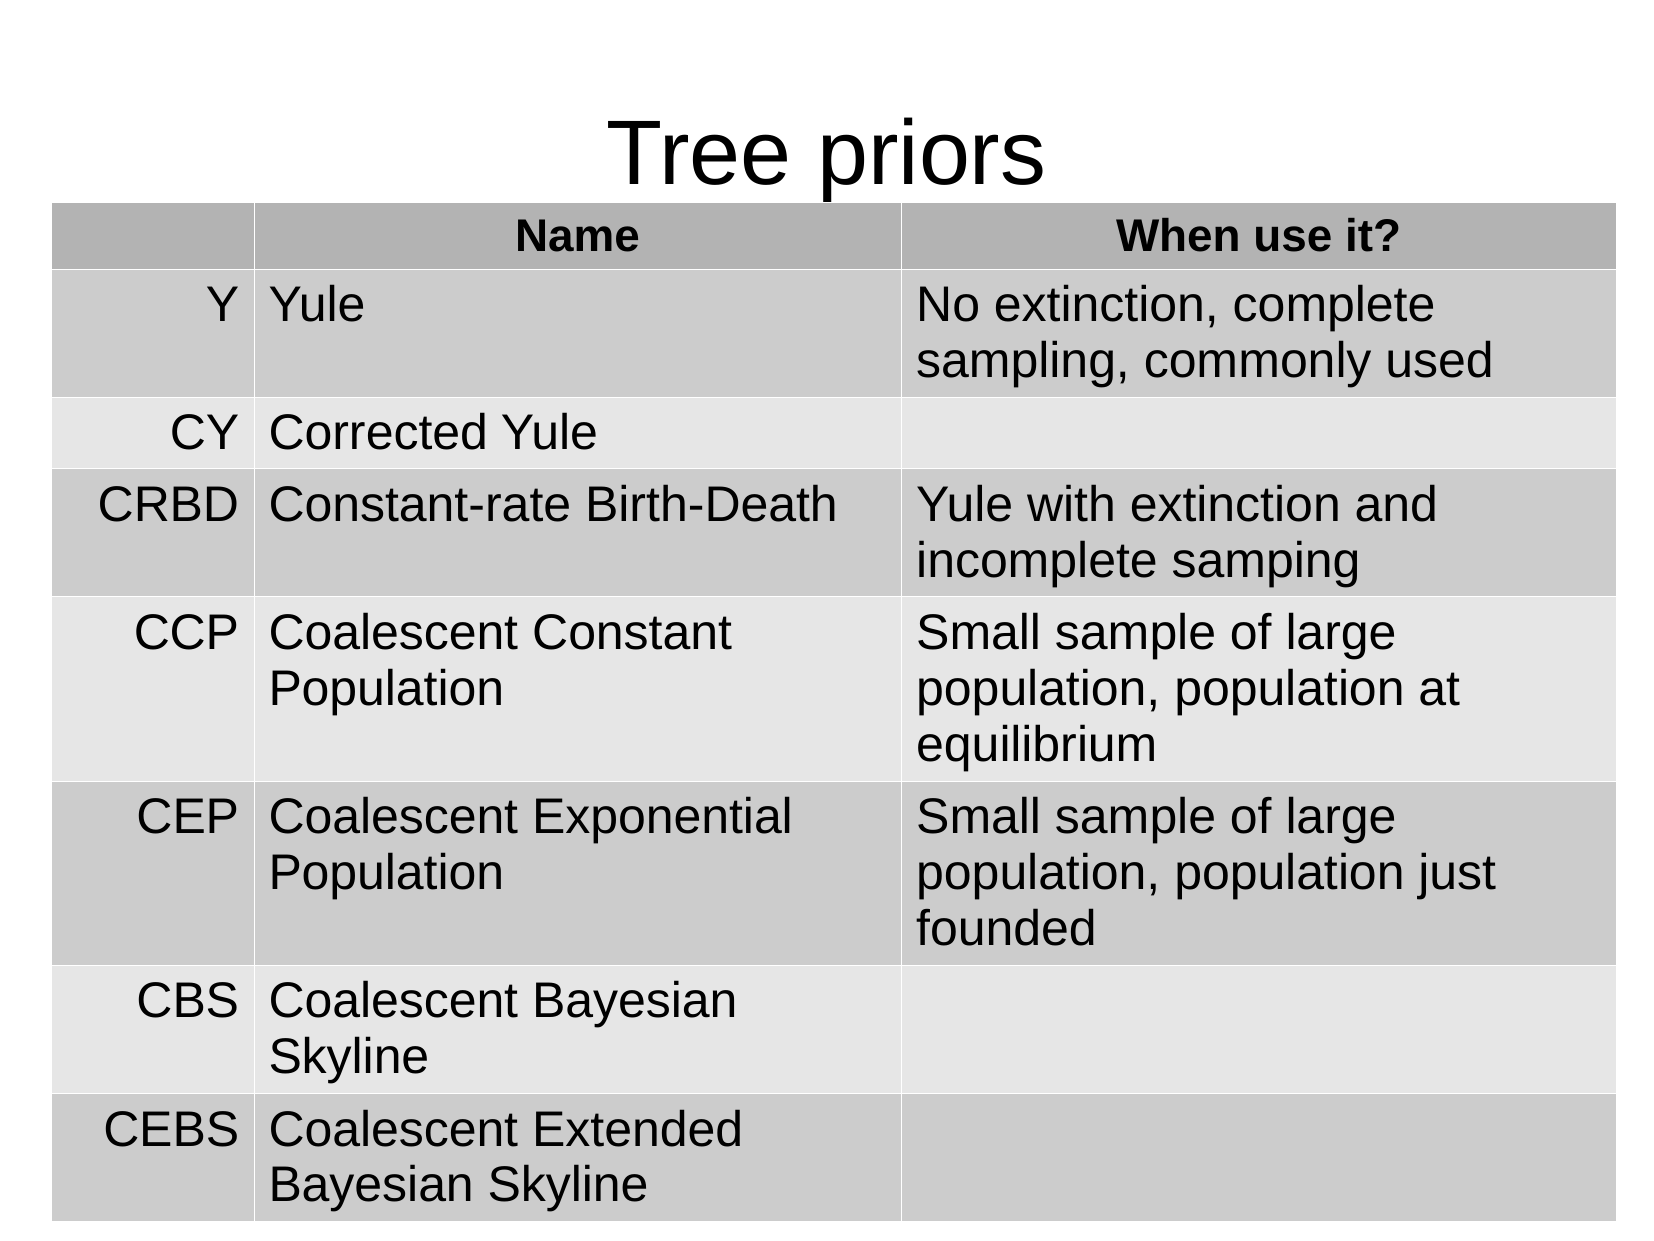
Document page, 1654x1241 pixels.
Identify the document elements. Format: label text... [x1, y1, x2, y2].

table_cell Coalescent Bayesian Skyline [255, 966, 901, 1093]
table_cell Coalescent Extended Bayesian Skyline [255, 1094, 901, 1221]
table_cell [902, 1094, 1616, 1221]
table_cell Y [52, 270, 254, 397]
table_cell CEBS [52, 1094, 254, 1221]
table_header [52, 203, 254, 269]
table_header When use it? [902, 203, 1616, 269]
table_header Name [255, 203, 901, 269]
table_cell [902, 966, 1616, 1093]
table_cell CEP [52, 782, 254, 965]
title Tree priors [82, 49, 1571, 202]
table_cell Coalescent Exponential Population [255, 782, 901, 965]
table_cell Yule with extinction and incomplete samping [902, 469, 1616, 596]
table_cell [902, 398, 1616, 468]
table_cell No extinction, complete sampling, commonly used [902, 270, 1616, 397]
table_cell Yule [255, 270, 901, 397]
table_cell Constant-rate Birth-Death [255, 469, 901, 596]
table_cell Small sample of large population, population just founded [902, 782, 1616, 965]
table_cell CRBD [52, 469, 254, 596]
table_cell CBS [52, 966, 254, 1093]
table_cell Coalescent Constant Population [255, 597, 901, 781]
table_cell CY [52, 398, 254, 468]
table_cell CCP [52, 597, 254, 781]
table_cell Corrected Yule [255, 398, 901, 468]
table_cell Small sample of large population, population at equilibrium [902, 597, 1616, 781]
